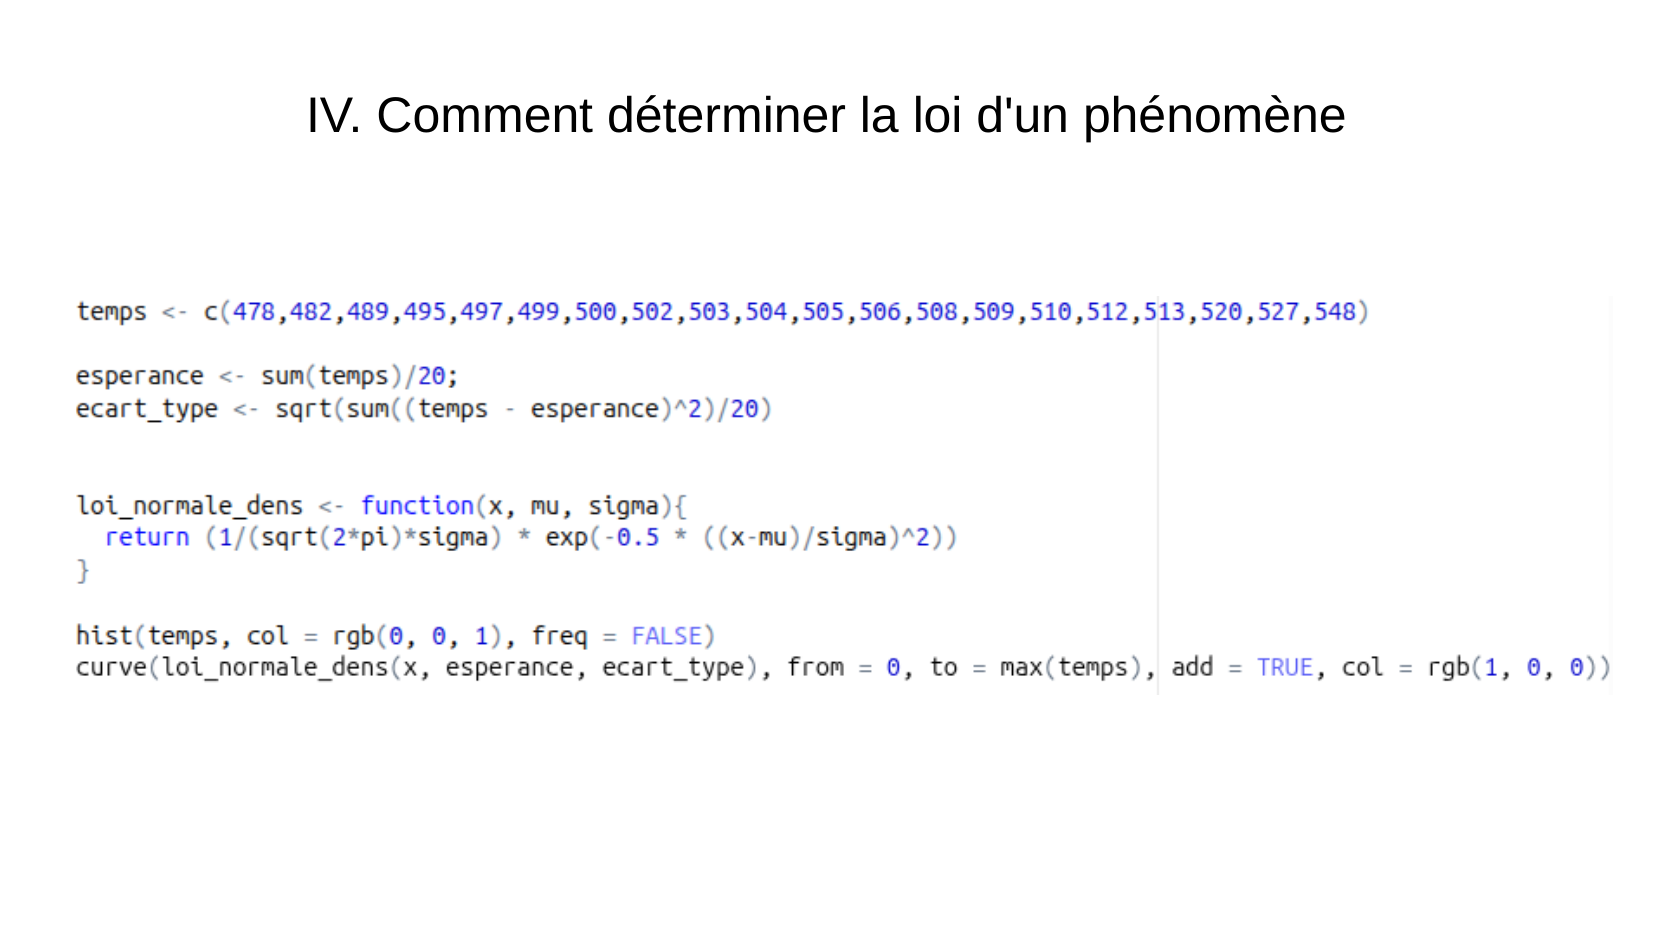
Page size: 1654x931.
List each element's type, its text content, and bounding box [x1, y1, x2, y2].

picture [75, 296, 1613, 695]
title IV. Comment déterminer la loi d'un phénomène [82, 37, 1571, 193]
